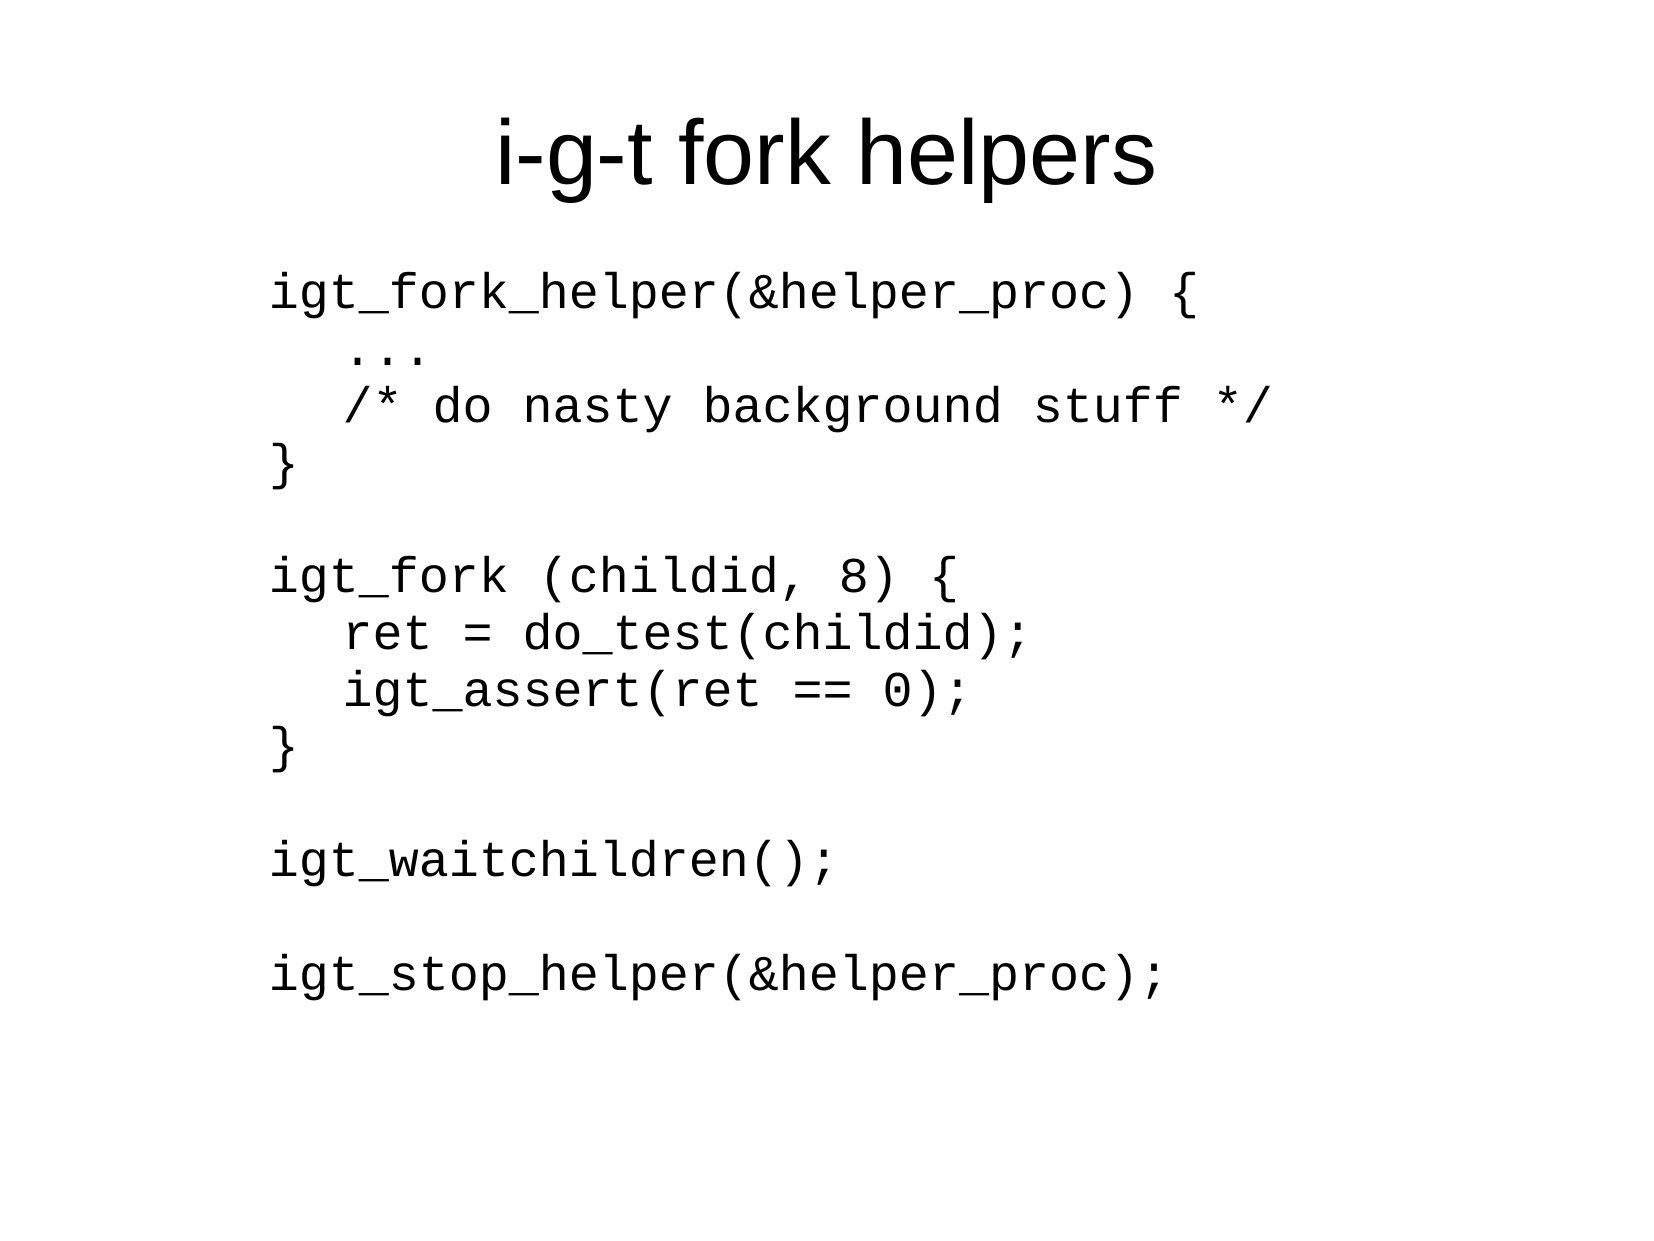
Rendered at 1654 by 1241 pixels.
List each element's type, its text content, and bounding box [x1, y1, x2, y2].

title i-g-t fork helpers [82, 49, 1571, 257]
text_box igt_fork_helper(&helper_proc) { ... /* do nasty background stuff */ } igt_fork (childid, 8) { ret = do_test(childid); igt_assert(ret == 0); } igt_waitchildren(); igt_stop_helper(&helper_proc); [253, 259, 1288, 1013]
